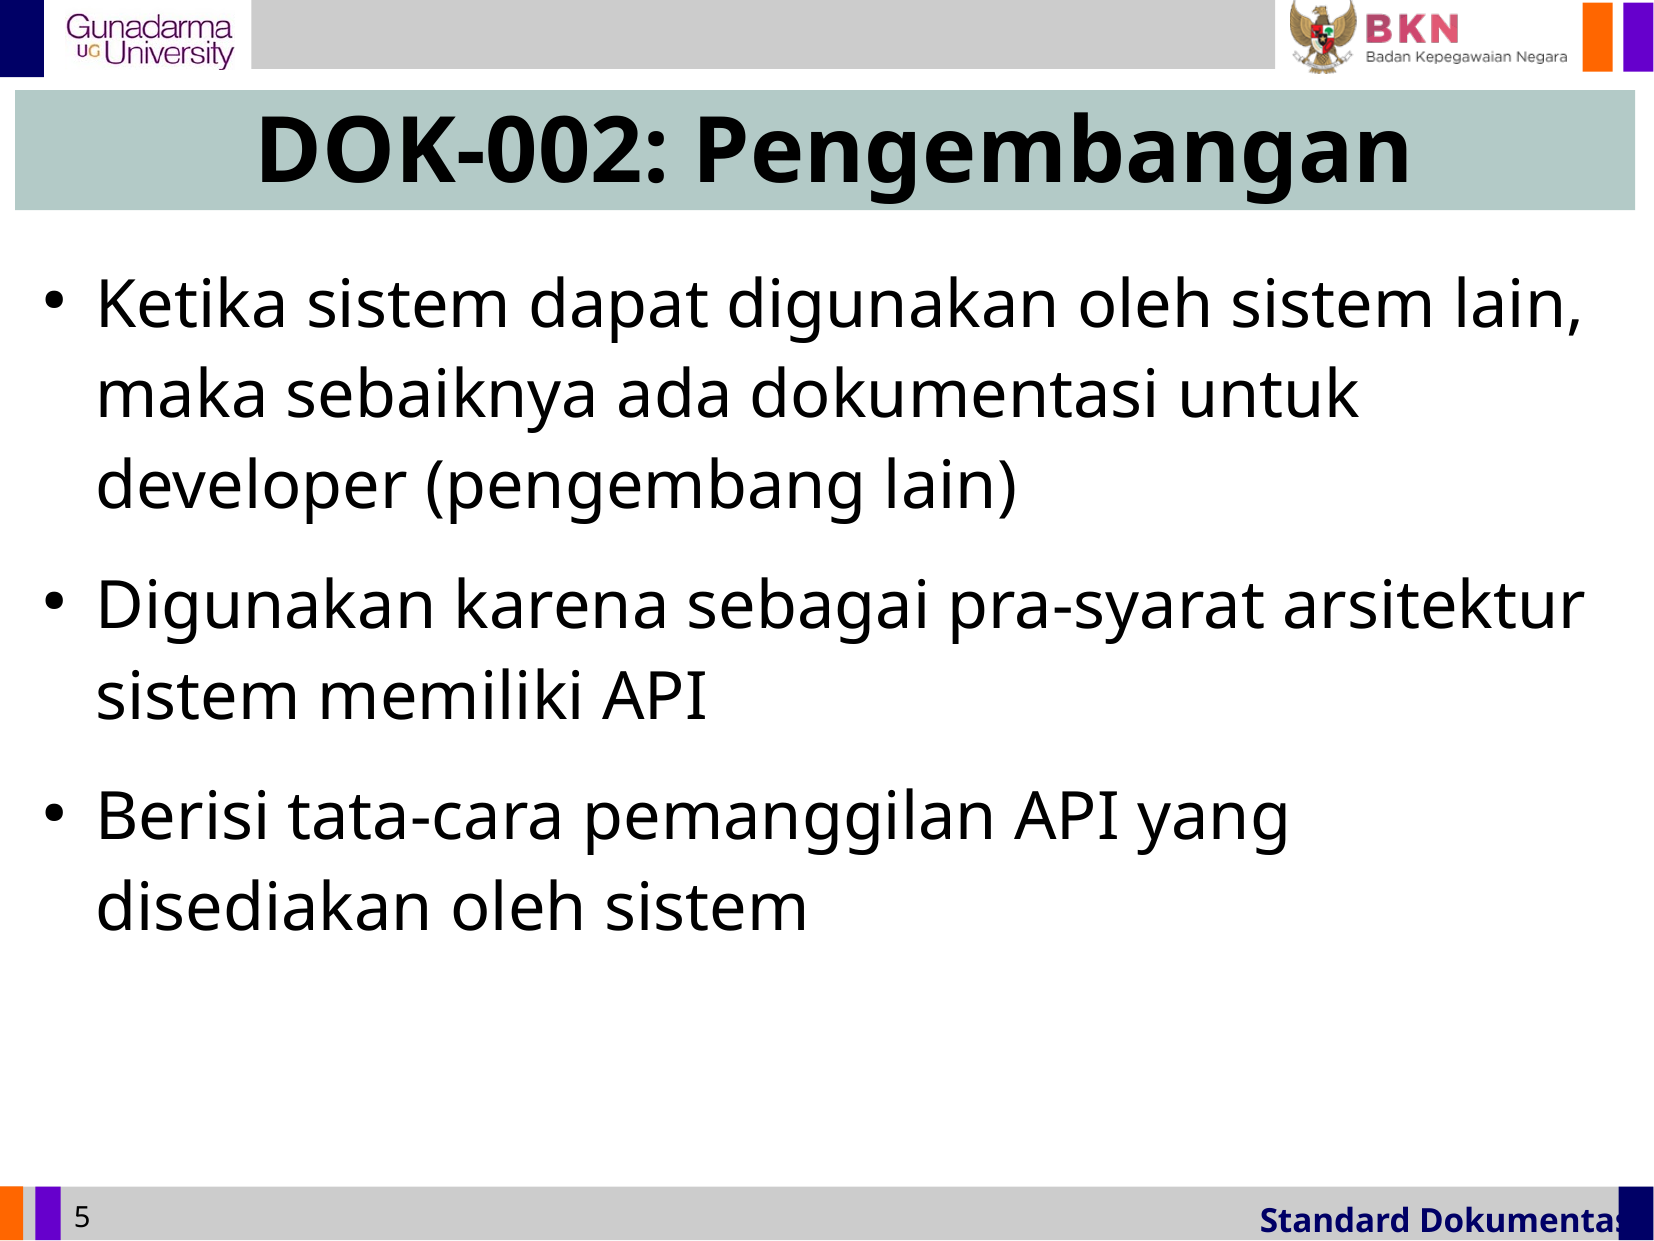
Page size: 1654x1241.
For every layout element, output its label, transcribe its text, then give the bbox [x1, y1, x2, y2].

text_box [15, 90, 78, 211]
picture [65, 0, 235, 70]
picture [1290, 0, 1567, 74]
list Ketika sistem dapat digunakan oleh sistem lain, maka sebaiknya ada dokumentasi untuk developer (pengembang lain) Digunakan karena sebagai pra-syarat arsitektur sistem memiliki API Berisi tata-cara pemanggilan API yang disediakan oleh sistem [24, 255, 1636, 1141]
text_box [1592, 90, 1636, 211]
title DOK-002: Pengembangan [78, 84, 1592, 211]
